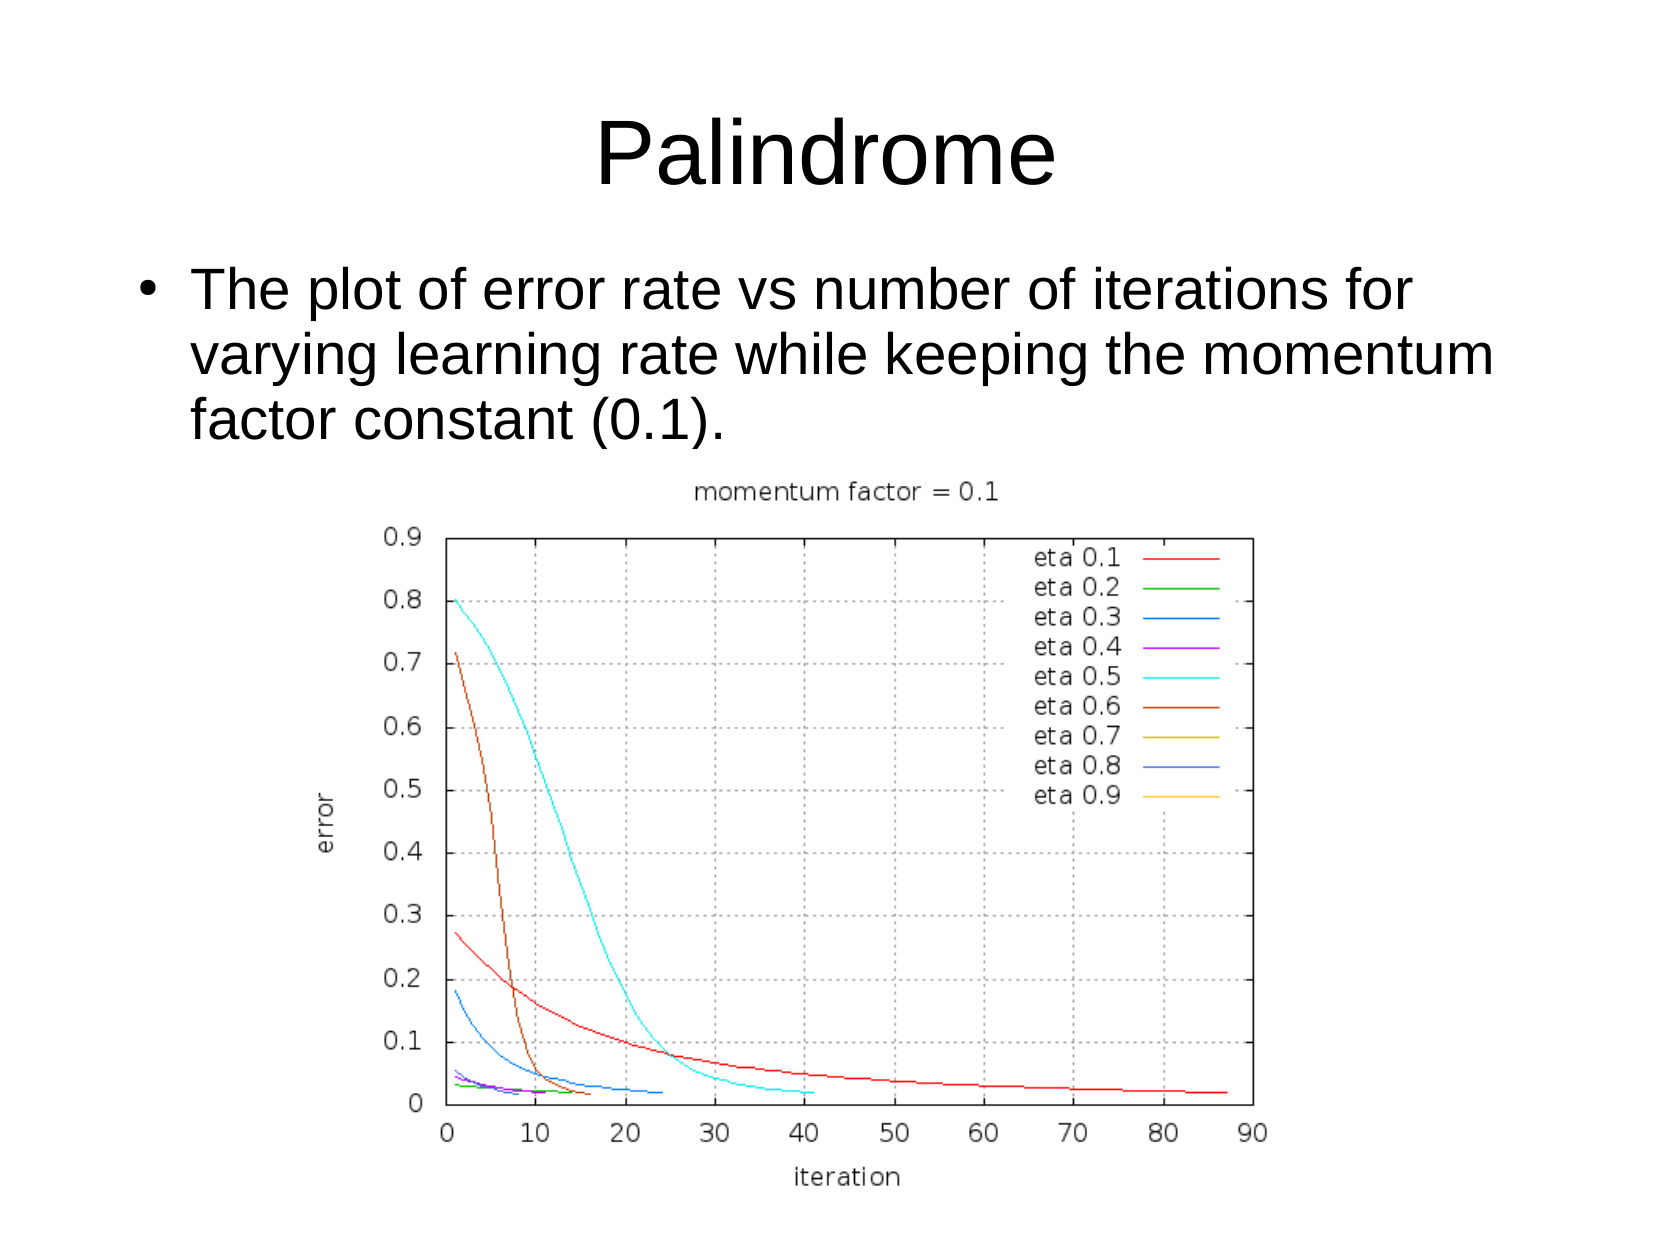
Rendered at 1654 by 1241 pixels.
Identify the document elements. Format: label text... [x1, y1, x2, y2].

picture [305, 449, 1306, 1200]
title Palindrome [82, 49, 1571, 257]
list The plot of error rate vs number of iterations for varying learning rate while keeping the momentum factor constant (0.1). [120, 256, 1516, 1010]
